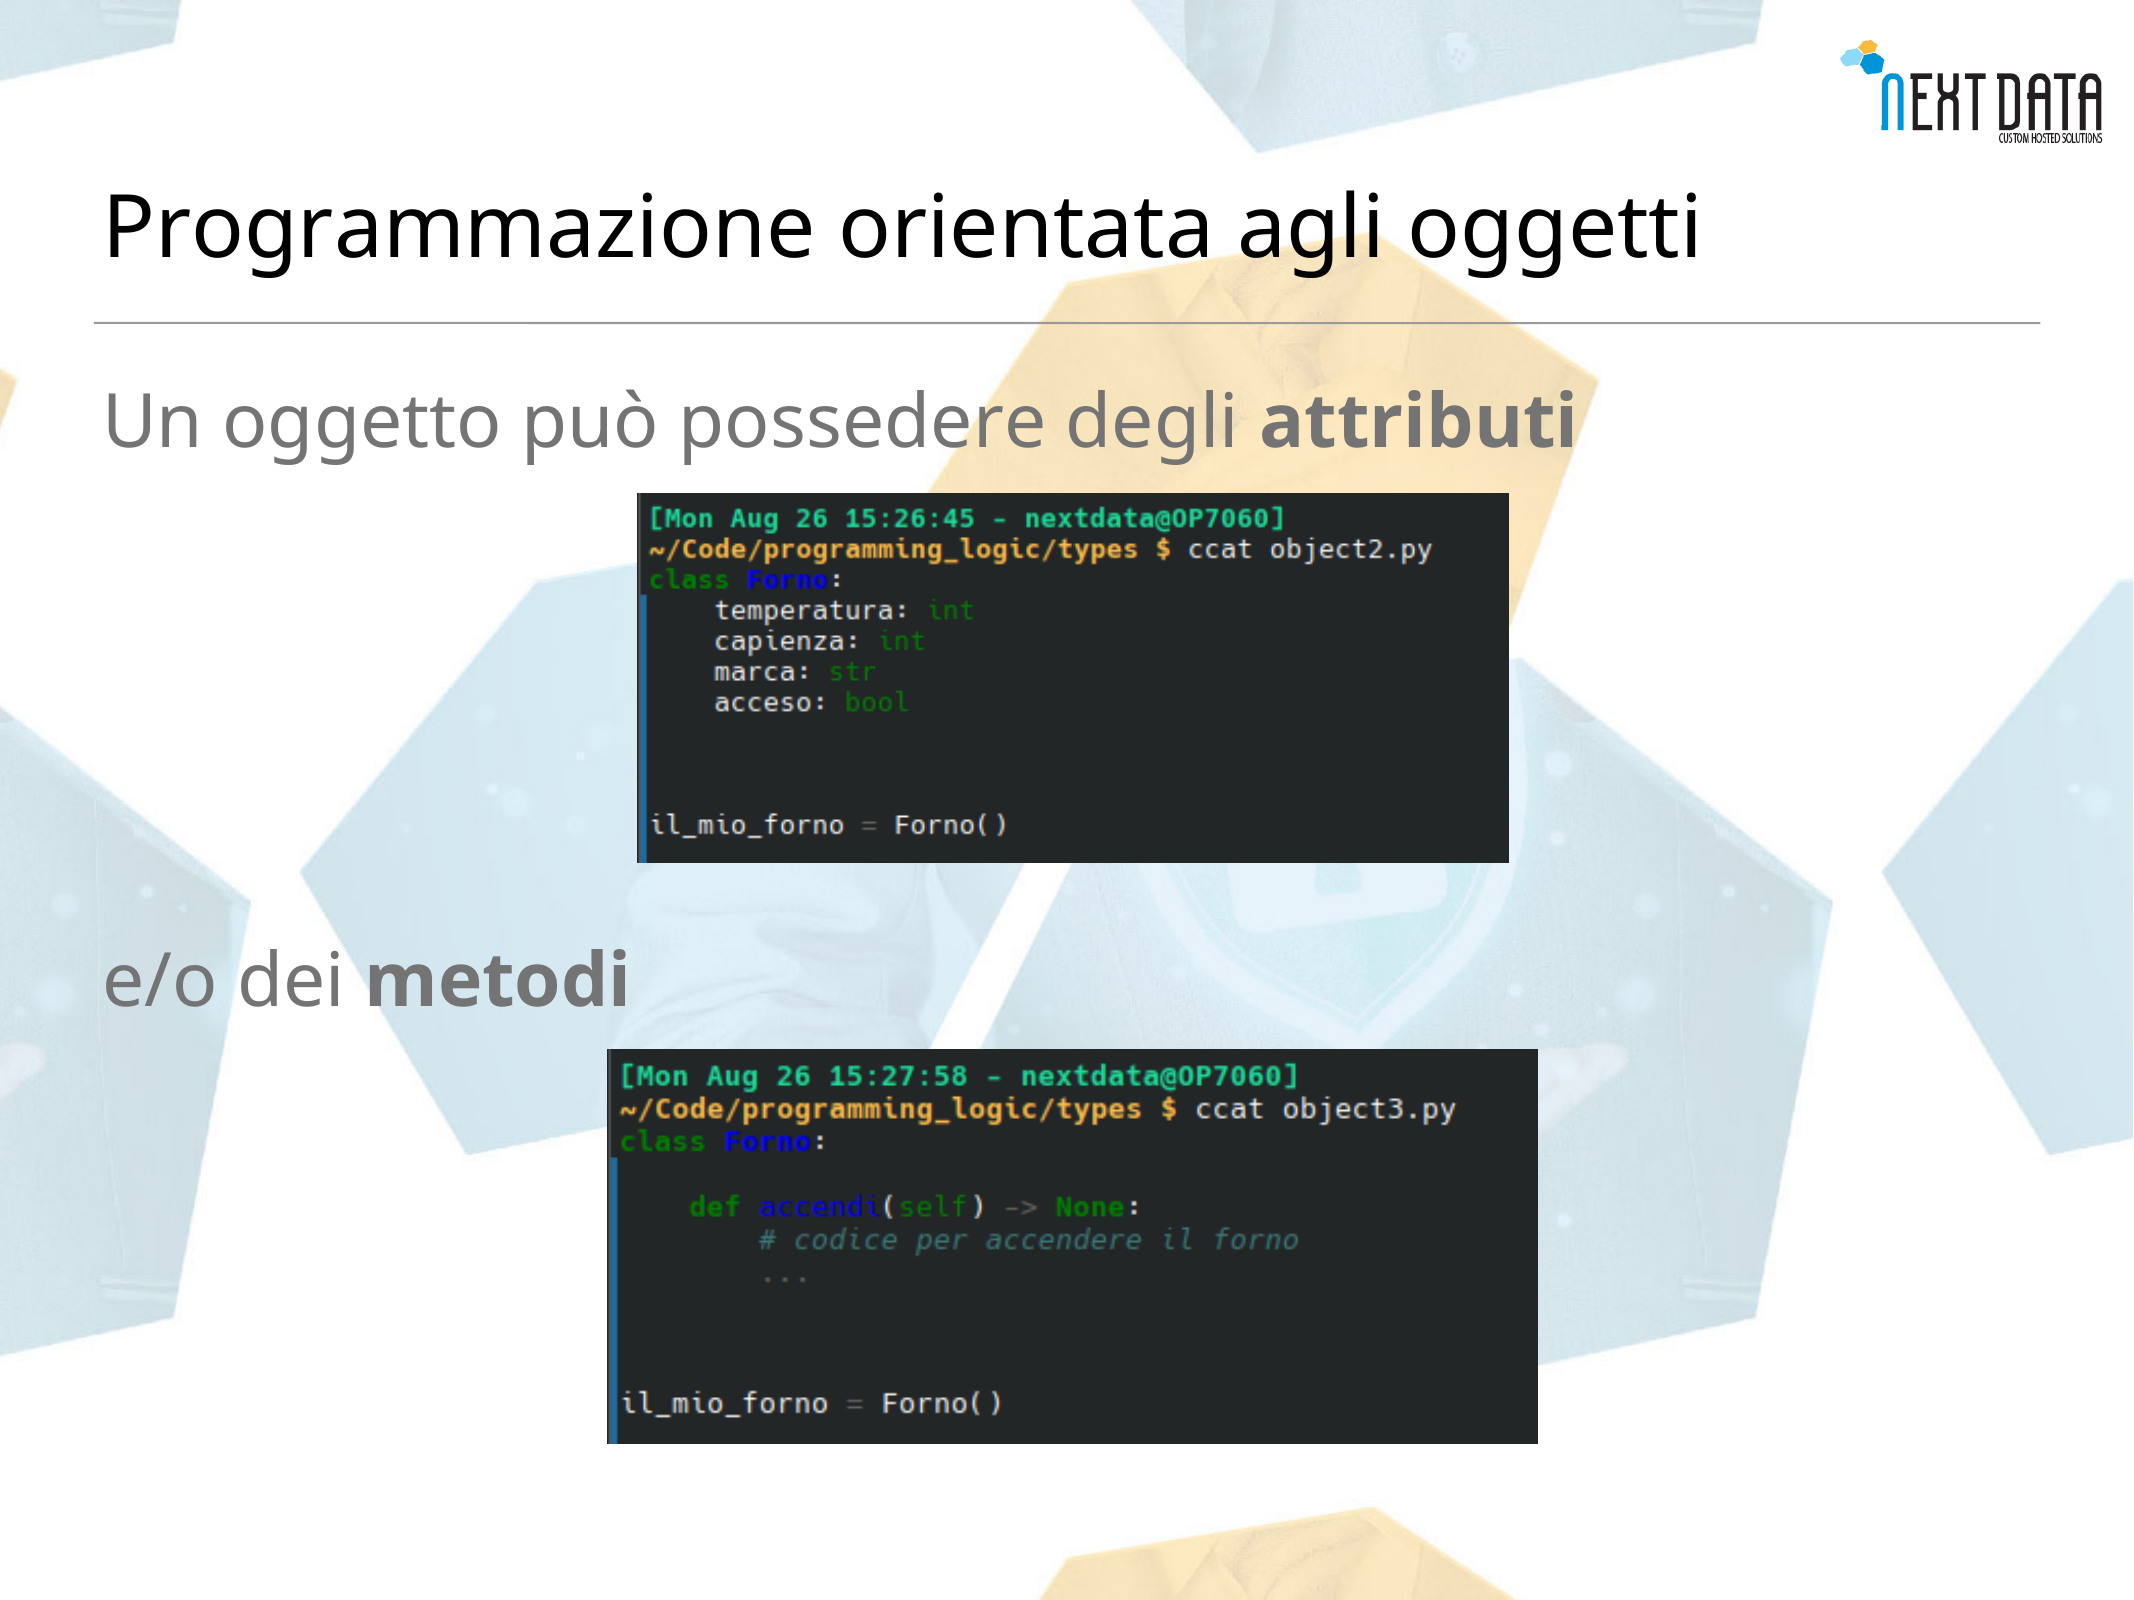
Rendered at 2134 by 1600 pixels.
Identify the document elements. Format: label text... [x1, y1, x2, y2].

text_box Un oggetto può possedere degli attributi e/o dei metodi [93, 364, 2040, 1459]
text_box Programmazione orientata agli oggetti [93, 54, 2040, 284]
picture [0, 0, 2134, 1600]
